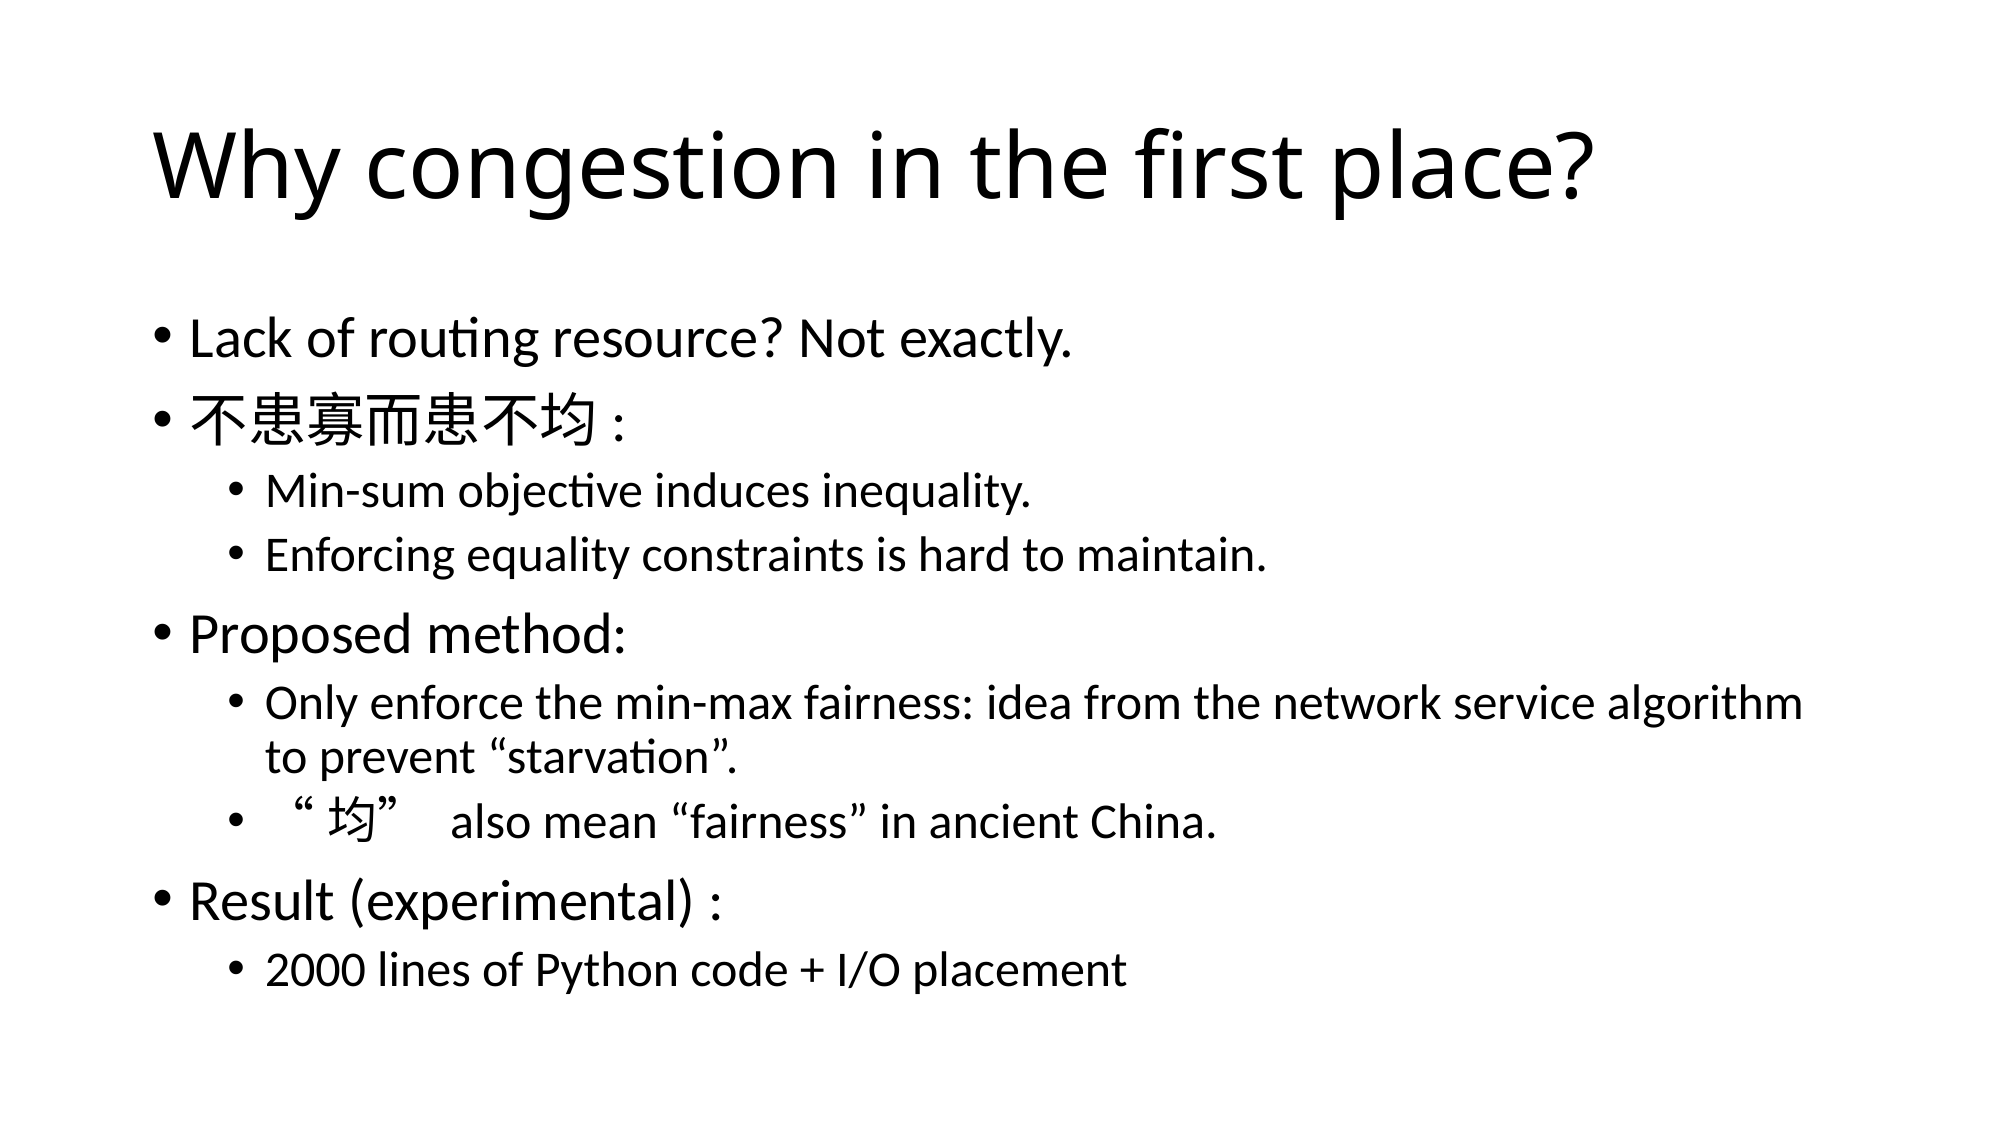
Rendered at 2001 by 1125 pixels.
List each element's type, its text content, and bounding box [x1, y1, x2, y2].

title Why congestion in the first place? [137, 59, 1863, 278]
list Lack of routing resource? Not exactly. 不患寡而患不均: Min-sum objective induces inequality. Enforcing equality constraints is hard to maintain. Proposed method: Only enforce the min-max fairness: idea from the network service algorithm to prevent “starvation”. “均” also mean “fairness” in ancient China. Result (experimental) : 2000 lines of Python code + I/O placement [137, 299, 1863, 1014]
